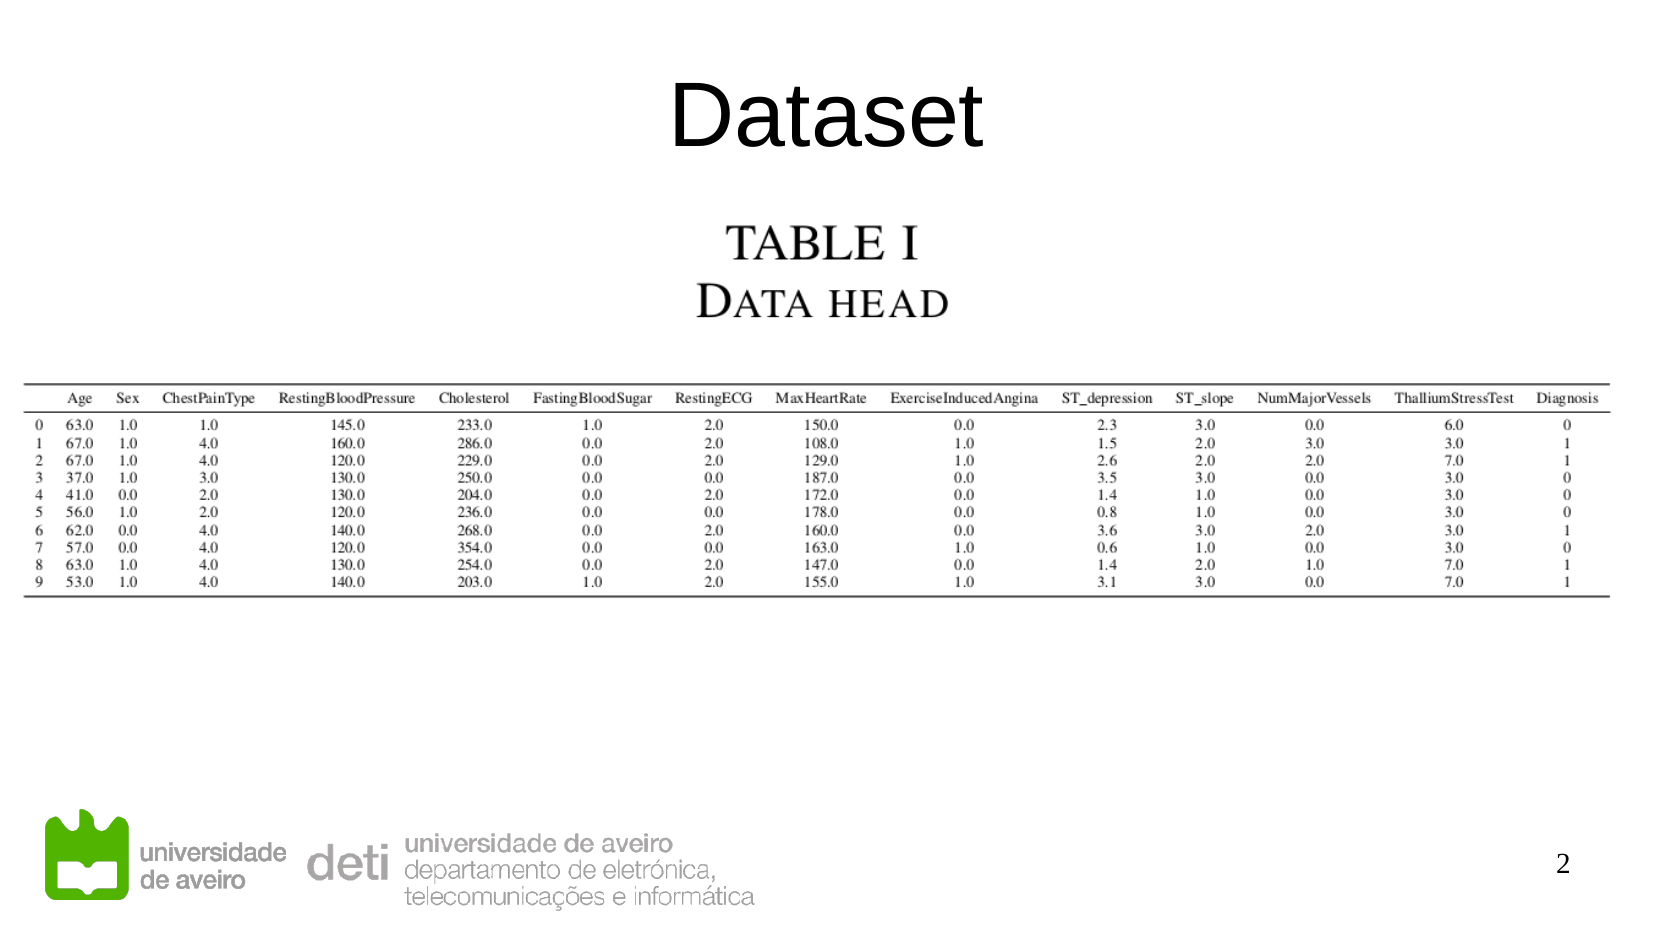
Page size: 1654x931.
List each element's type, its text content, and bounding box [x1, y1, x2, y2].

picture [45, 809, 286, 900]
picture [300, 827, 755, 912]
title Dataset [82, 37, 1571, 193]
picture [0, 224, 1654, 641]
